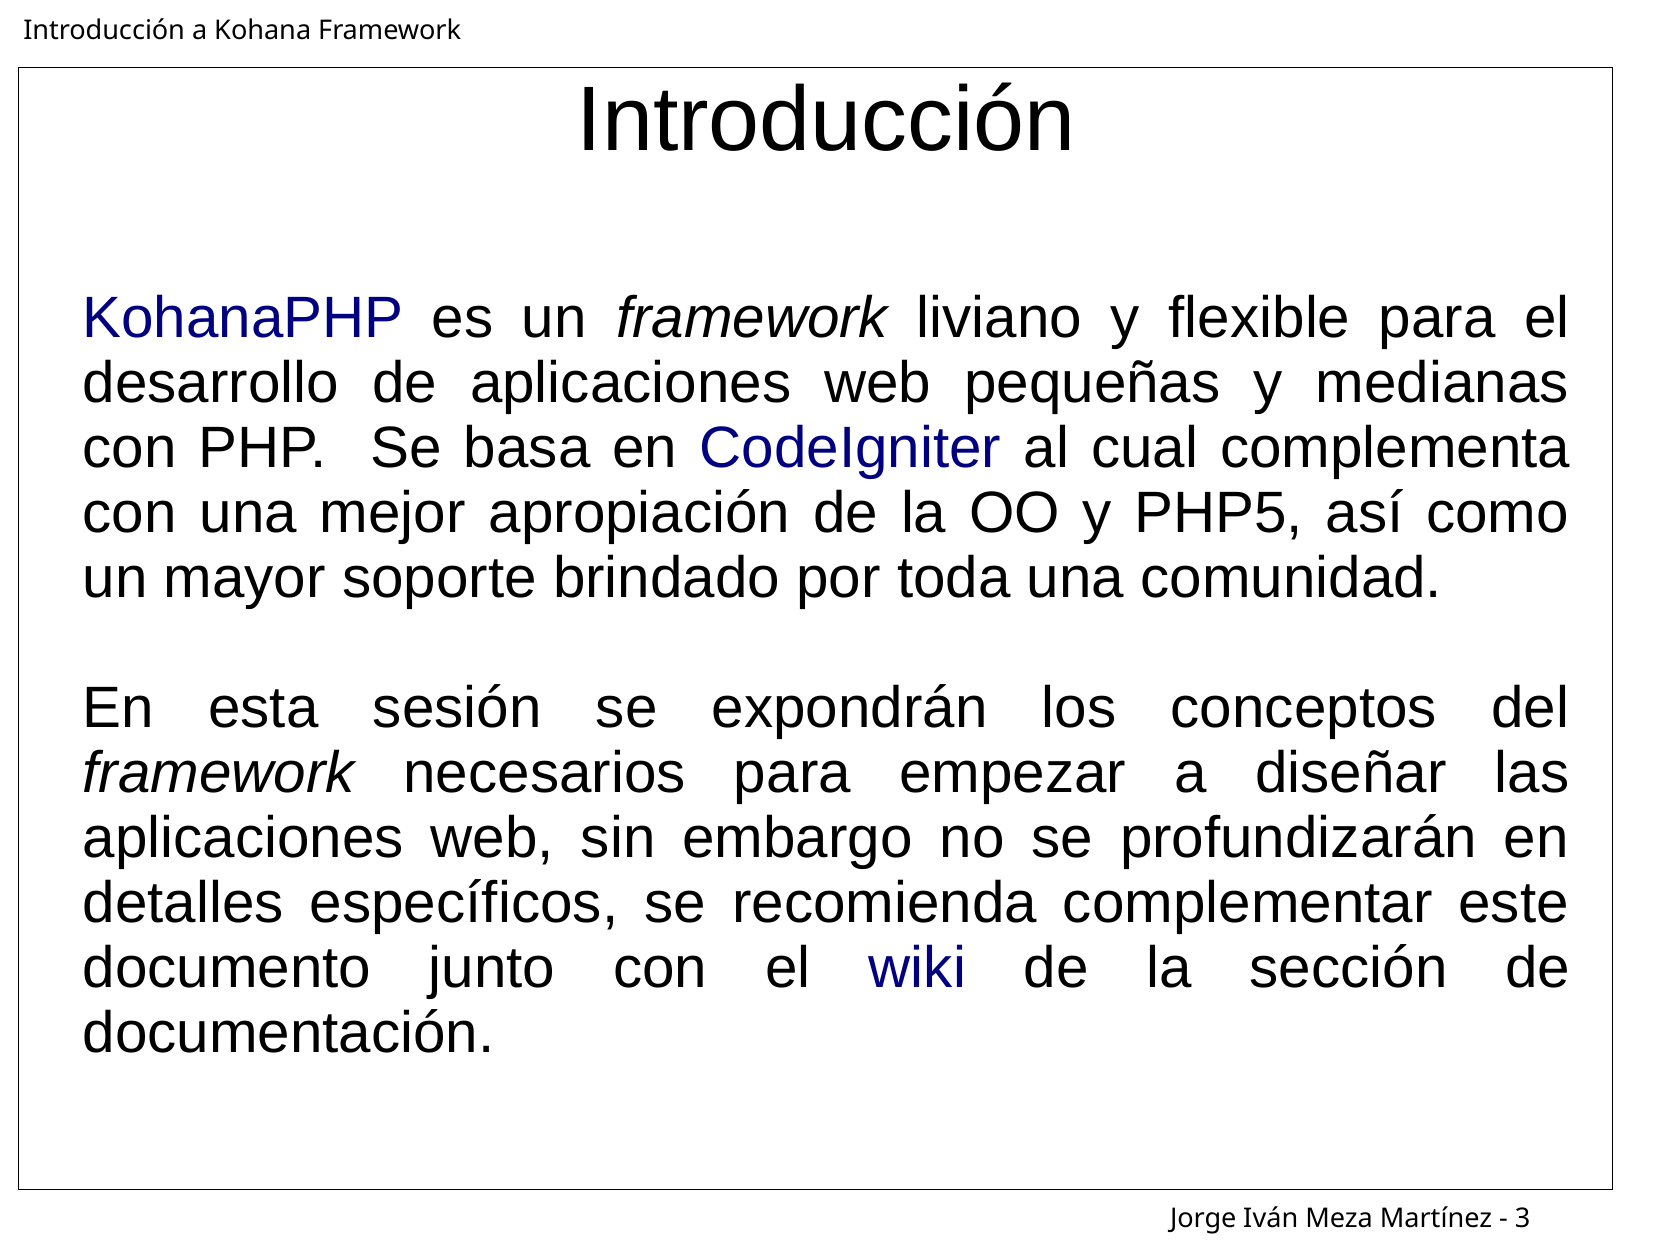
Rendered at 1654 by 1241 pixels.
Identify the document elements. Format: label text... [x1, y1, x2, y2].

title Introducción [82, 49, 1571, 187]
subtitle KohanaPHP es un framework liviano y flexible para el desarrollo de aplicaciones web pequeñas y medianas con PHP. Se basa en CodeIgniter al cual complementa con una mejor apropiación de la OO y PHP5, así como un mayor soporte brindado por toda una comunidad. En esta sesión se expondrán los conceptos del framework necesarios para empezar a diseñar las aplicaciones web, sin embargo no se profundizarán en detalles específicos, se recomienda complementar este documento junto con el wiki de la sección de documentación. [82, 187, 1571, 1163]
